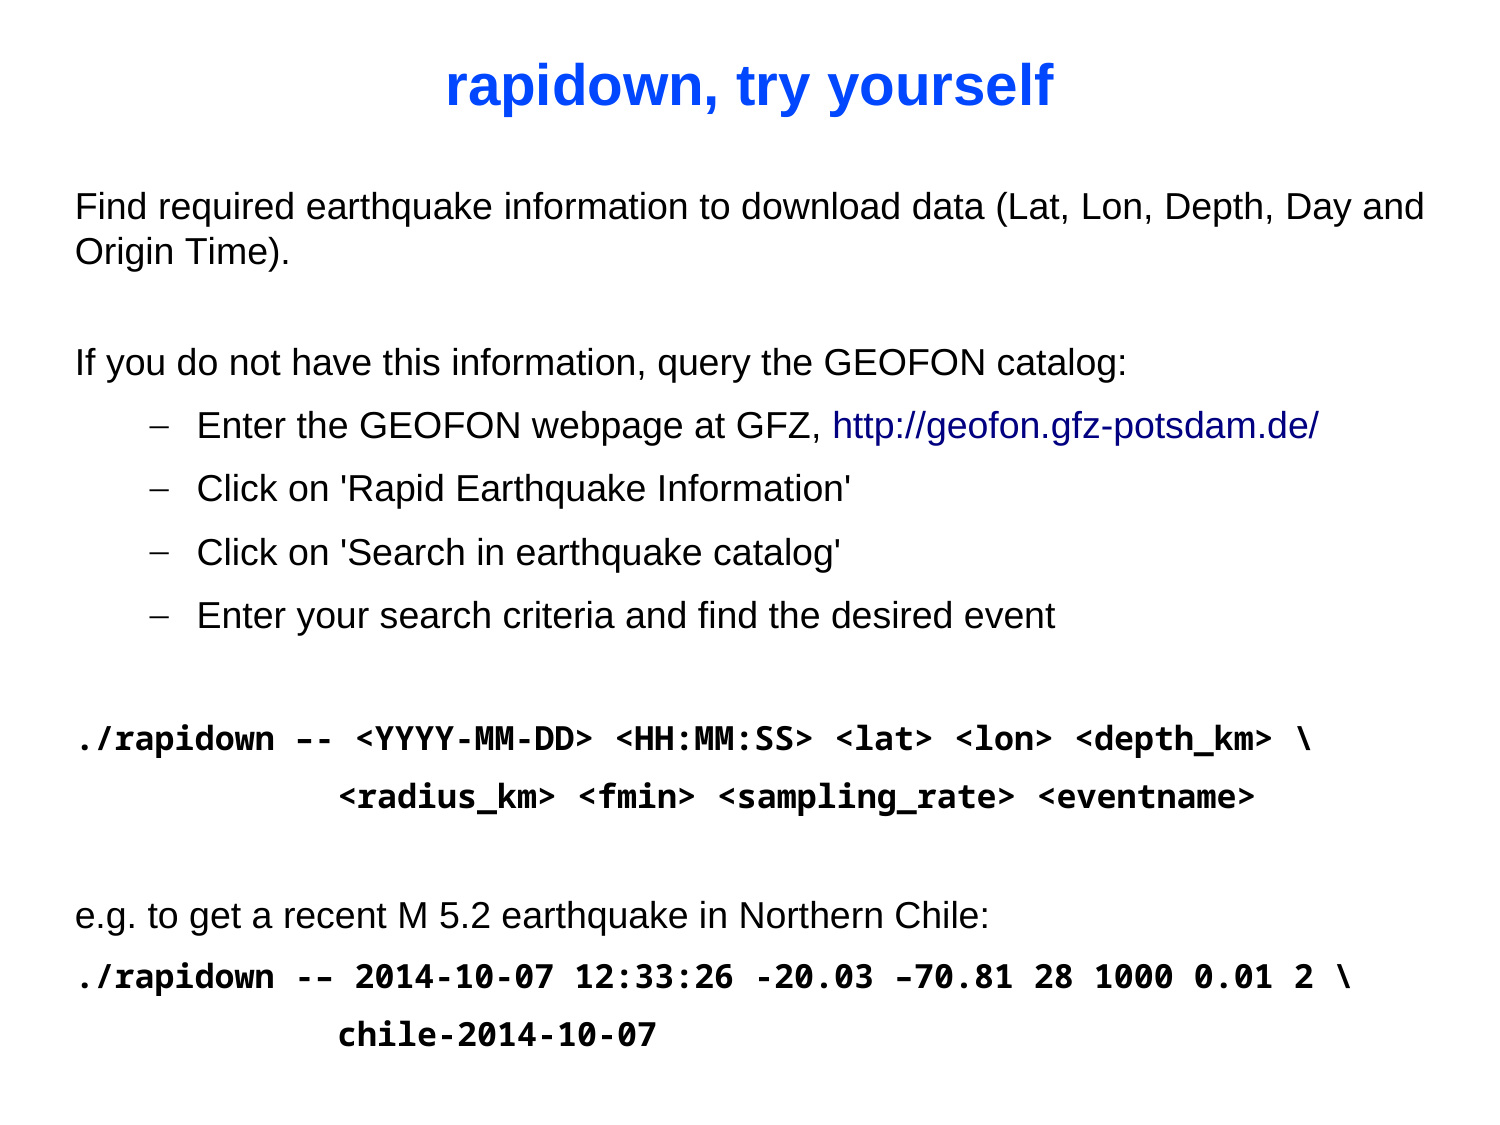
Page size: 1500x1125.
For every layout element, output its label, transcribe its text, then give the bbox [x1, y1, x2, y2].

text_box Find required earthquake information to download data (Lat, Lon, Depth, Day and Origin Time). If you do not have this information, query the GEOFON catalog: Enter the GEOFON webpage at GFZ, http://geofon.gfz-potsdam.de/ Click on 'Rapid Earthquake Information' Click on 'Search in earthquake catalog' Enter your search criteria and find the desired event ./rapidown –- <YYYY-MM-DD> <HH:MM:SS> <lat> <lon> <depth_km> \ <radius_km> <fmin> <sampling_rate> <eventname> e.g. to get a recent M 5.2 earthquake in Northern Chile: ./rapidown -– 2014-10-07 12:33:26 -20.03 –70.81 28 1000 0.01 2 \ chile-2014-10-07 [60, 174, 1441, 1061]
text_box rapidown, try yourself [0, 39, 1500, 125]
